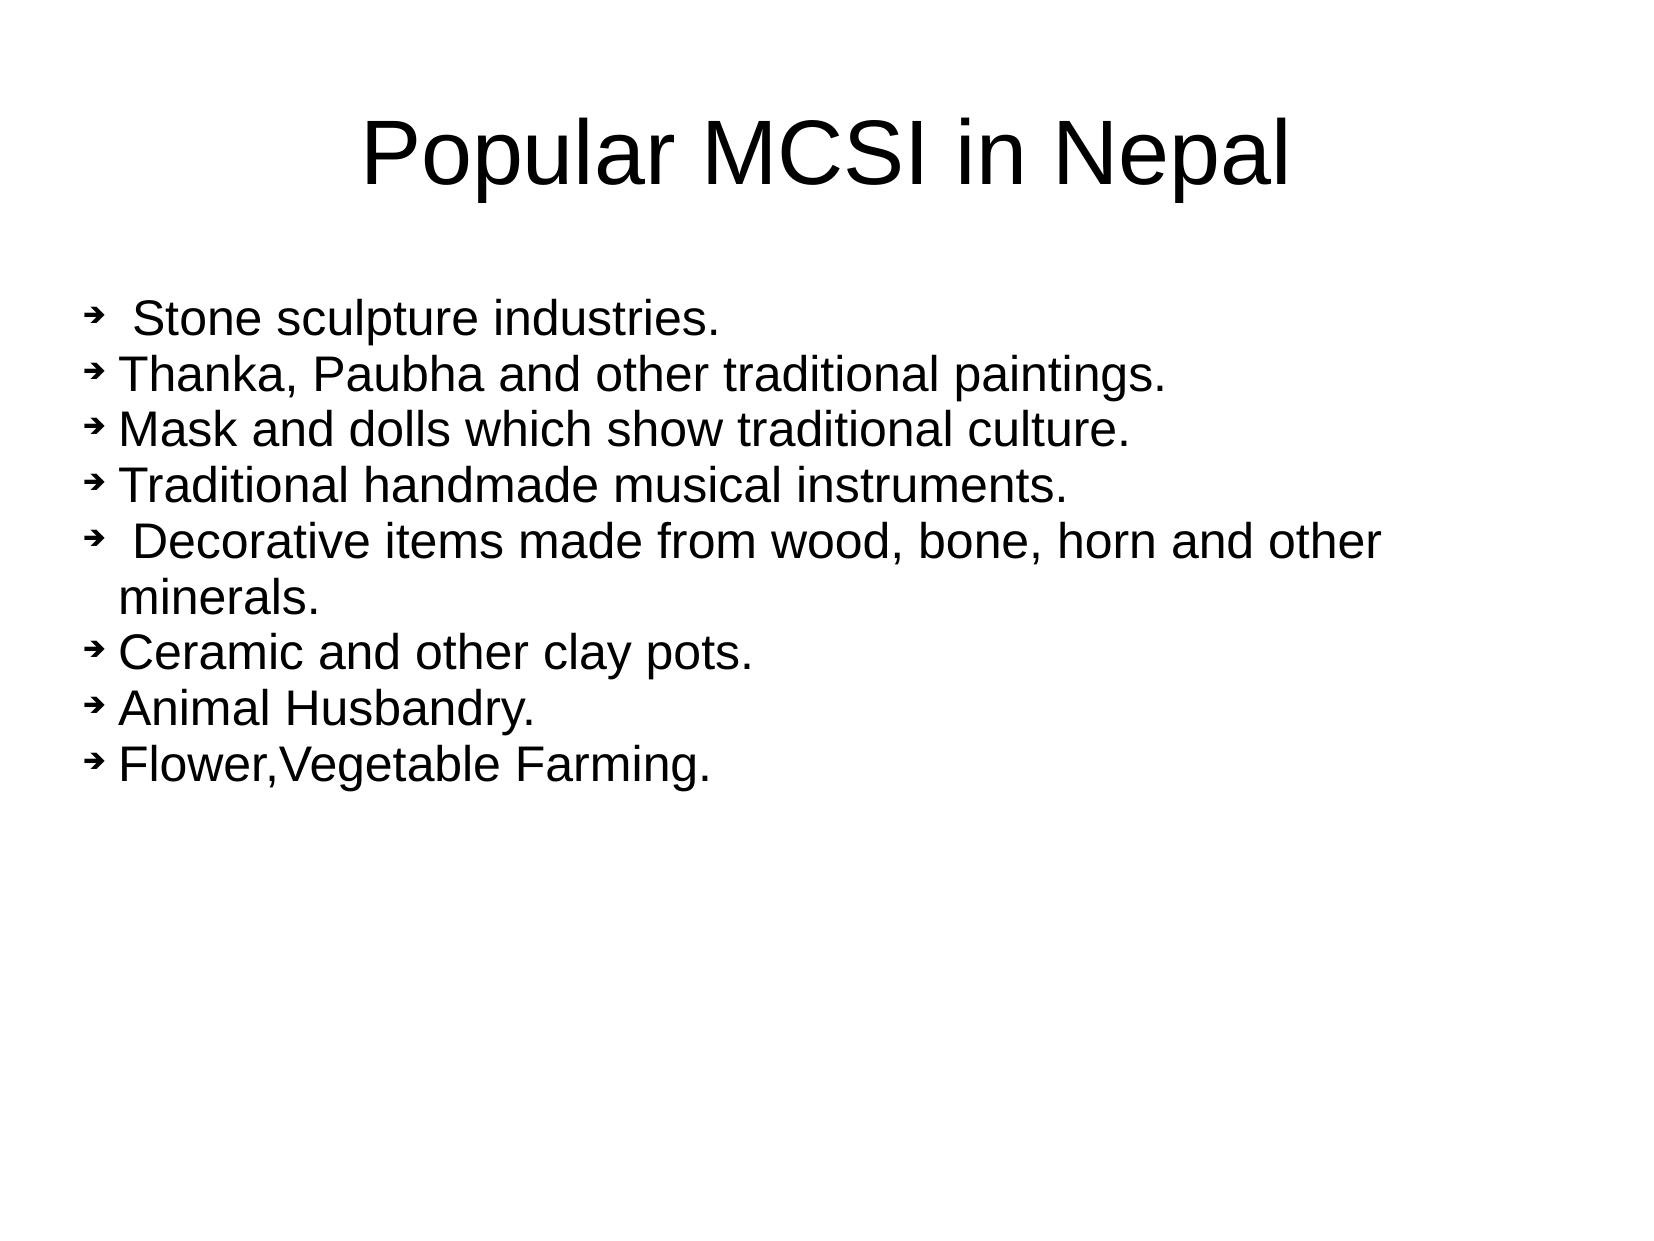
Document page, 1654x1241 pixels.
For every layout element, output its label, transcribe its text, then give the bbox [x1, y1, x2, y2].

subtitle Stone sculpture industries. Thanka, Paubha and other traditional paintings. Mask and dolls which show traditional culture. Traditional handmade musical instruments. Decorative items made from wood, bone, horn and other minerals. Ceramic and other clay pots. Animal Husbandry. Flower,Vegetable Farming. [82, 290, 1571, 1010]
title Popular MCSI in Nepal [82, 49, 1571, 257]
